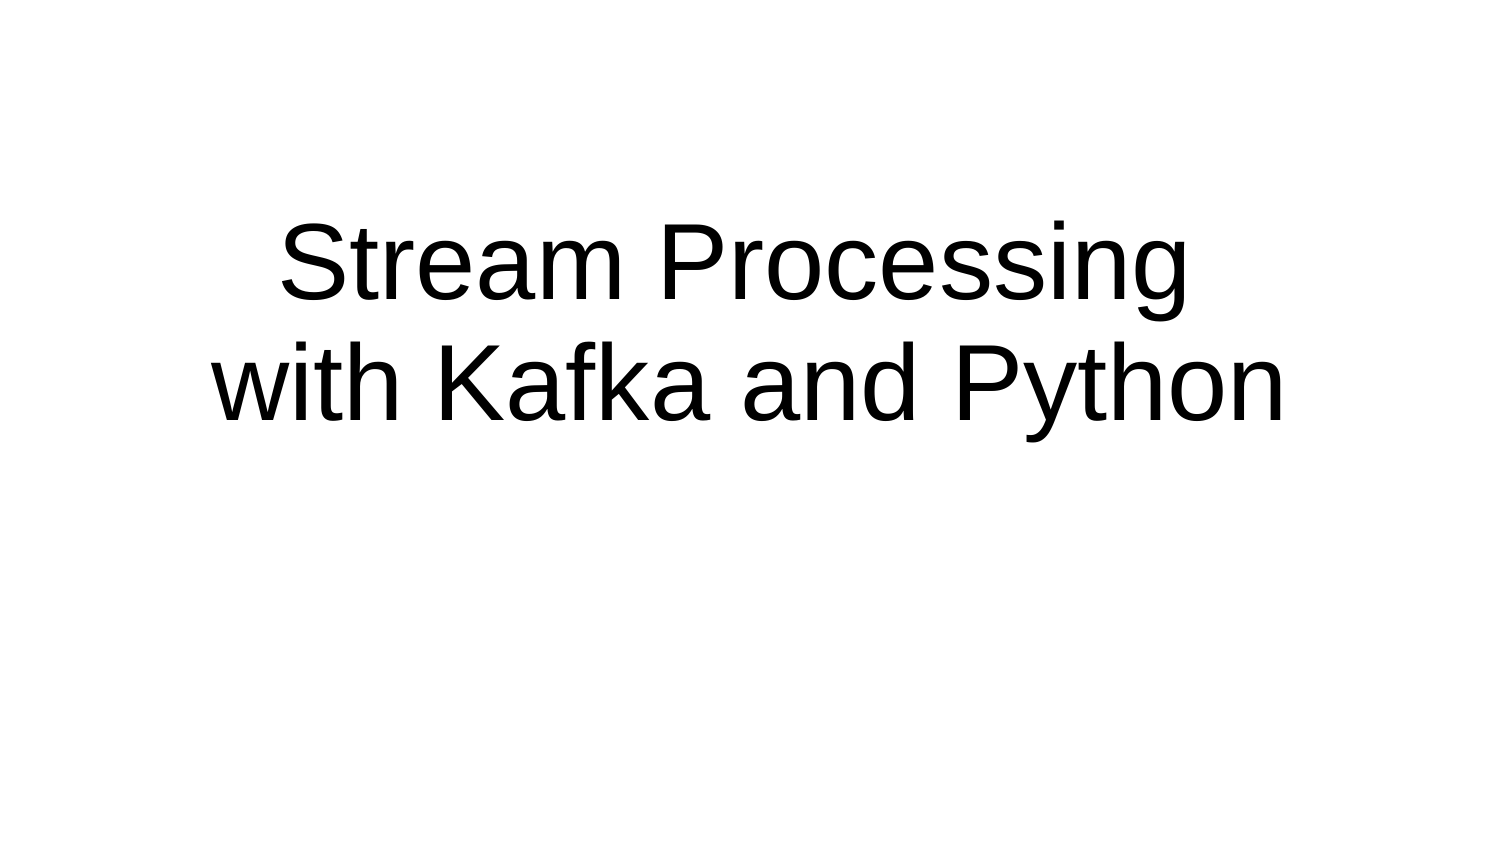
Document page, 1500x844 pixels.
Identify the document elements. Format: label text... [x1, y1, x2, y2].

title Stream Processing with Kafka and Python [51, 122, 1449, 459]
